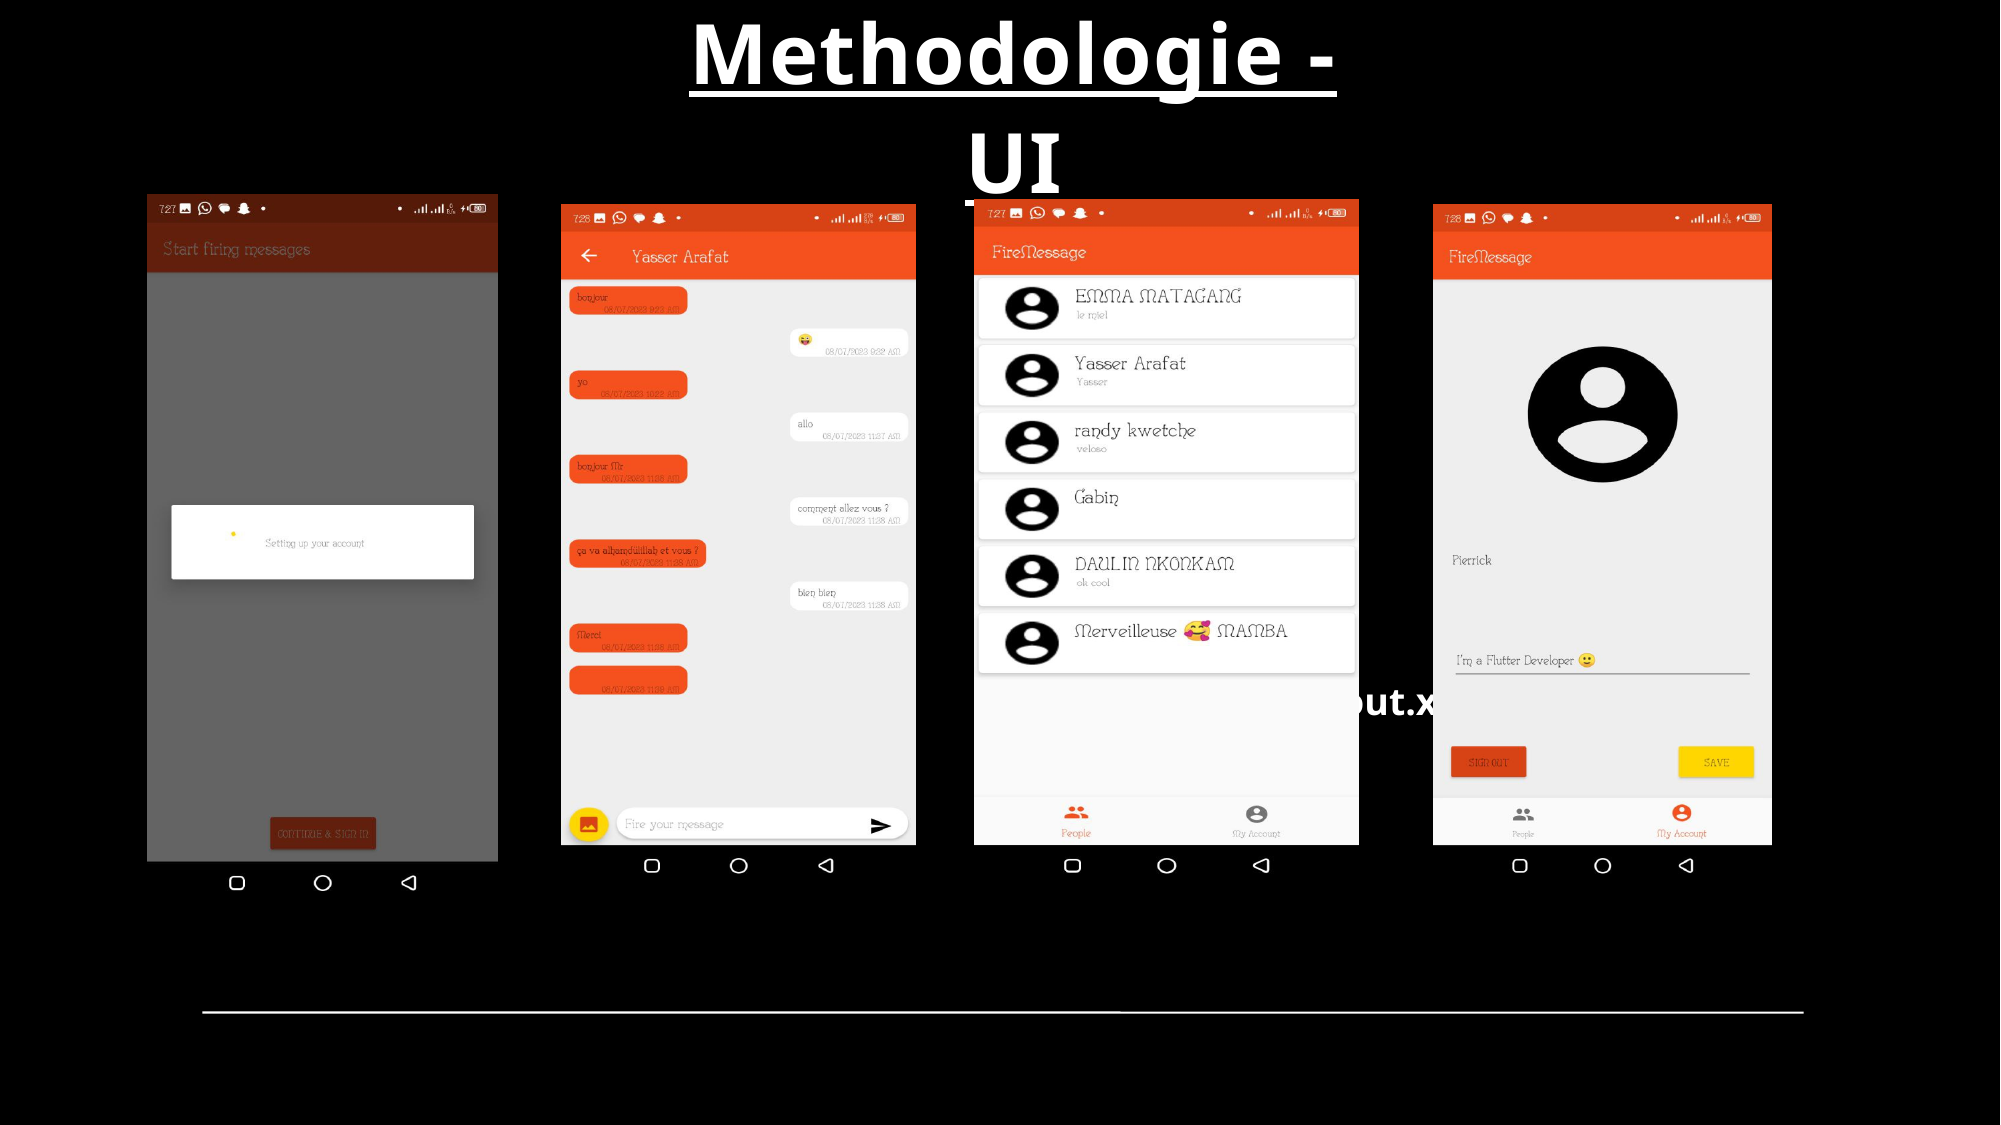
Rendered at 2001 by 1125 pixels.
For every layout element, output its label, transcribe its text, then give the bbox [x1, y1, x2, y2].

picture [1433, 204, 1772, 886]
text_box User_layout.xml [1359, 670, 1433, 731]
title Methodologie - UI [620, 41, 1407, 158]
text_box sent.xml [1359, 489, 1366, 550]
picture [147, 194, 498, 904]
picture [974, 199, 1359, 886]
picture [561, 204, 916, 886]
